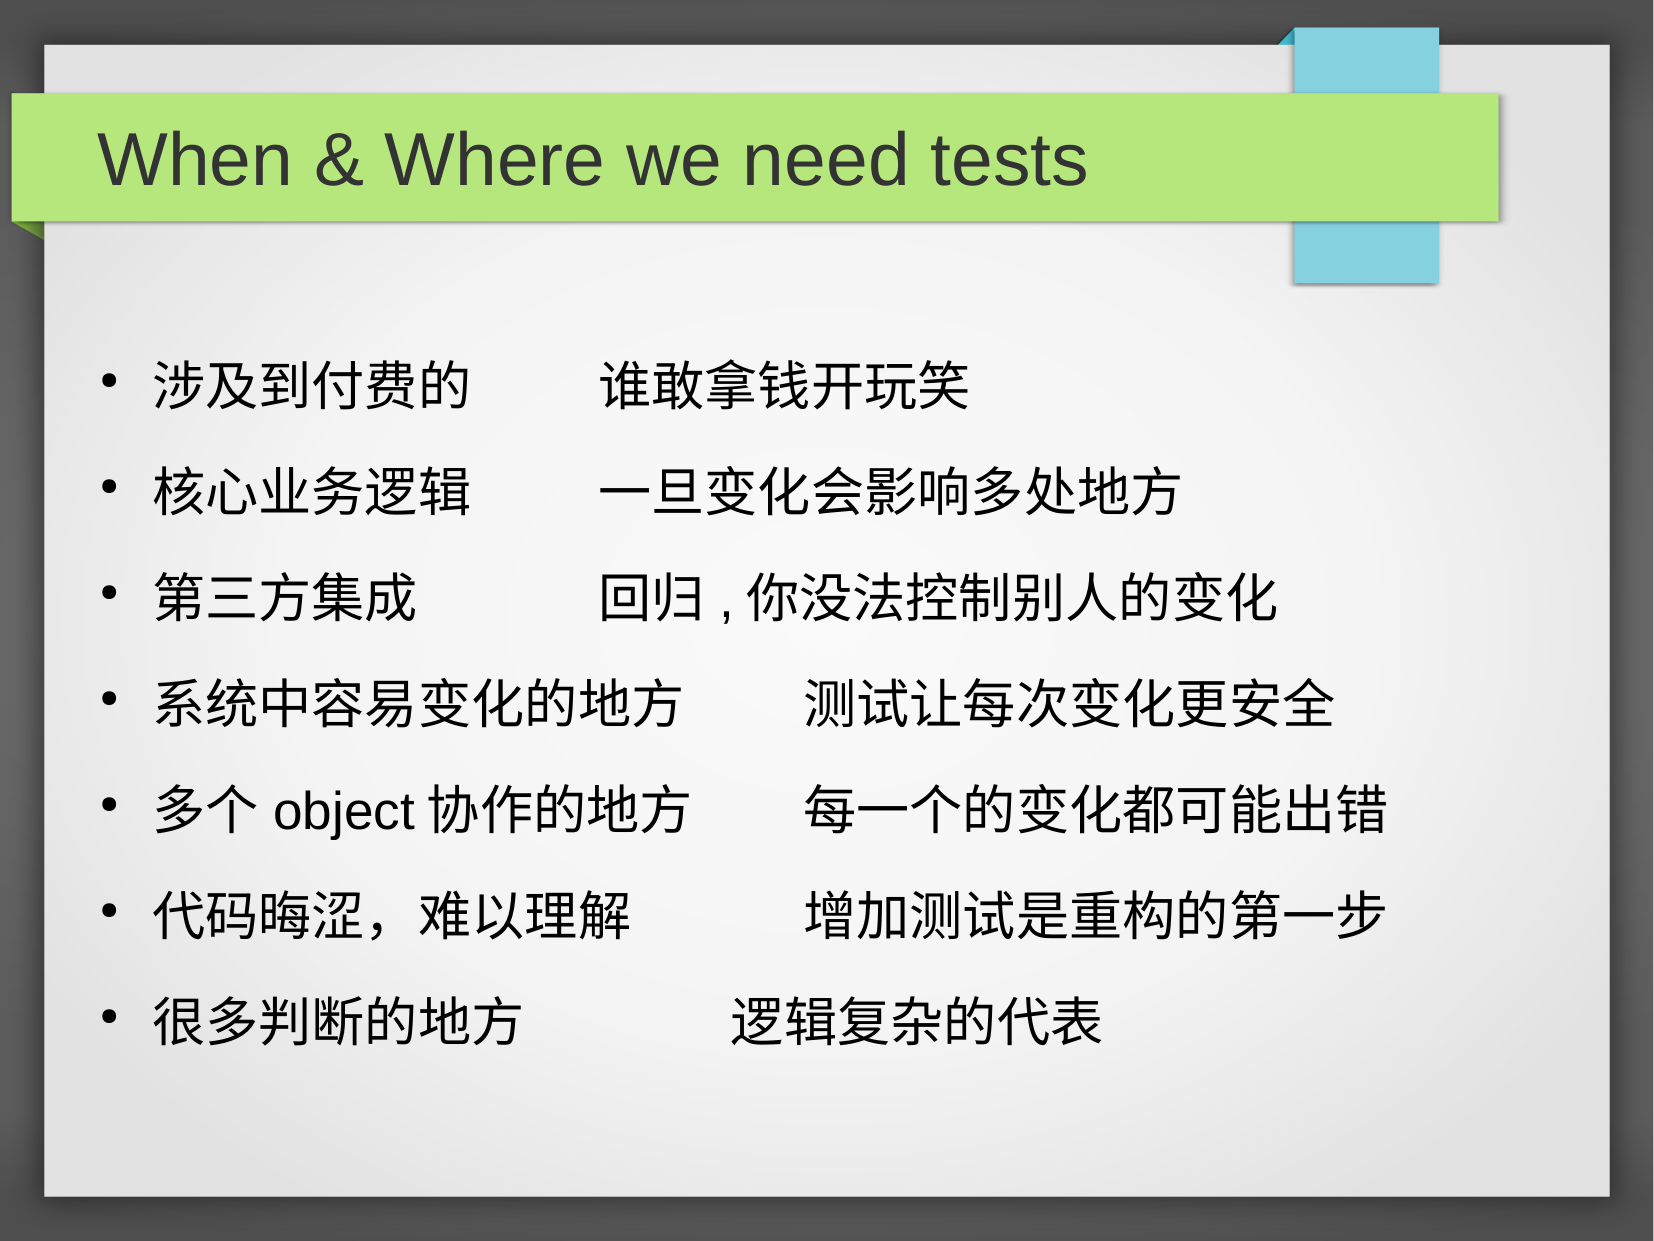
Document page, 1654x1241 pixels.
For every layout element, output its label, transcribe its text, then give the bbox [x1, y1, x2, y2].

list 涉及到付费的 谁敢拿钱开玩笑 核心业务逻辑 一旦变化会影响多处地方 第三方集成 回归,你没法控制别人的变化 系统中容易变化的地方 测试让每次变化更安全 多个object协作的地方 每一个的变化都可能出错 代码晦涩，难以理解 增加测试是重构的第一步 很多判断的地方 逻辑复杂的代表 [82, 343, 1538, 1063]
title When & Where we need tests [70, 106, 1229, 213]
picture [0, 0, 1654, 1241]
